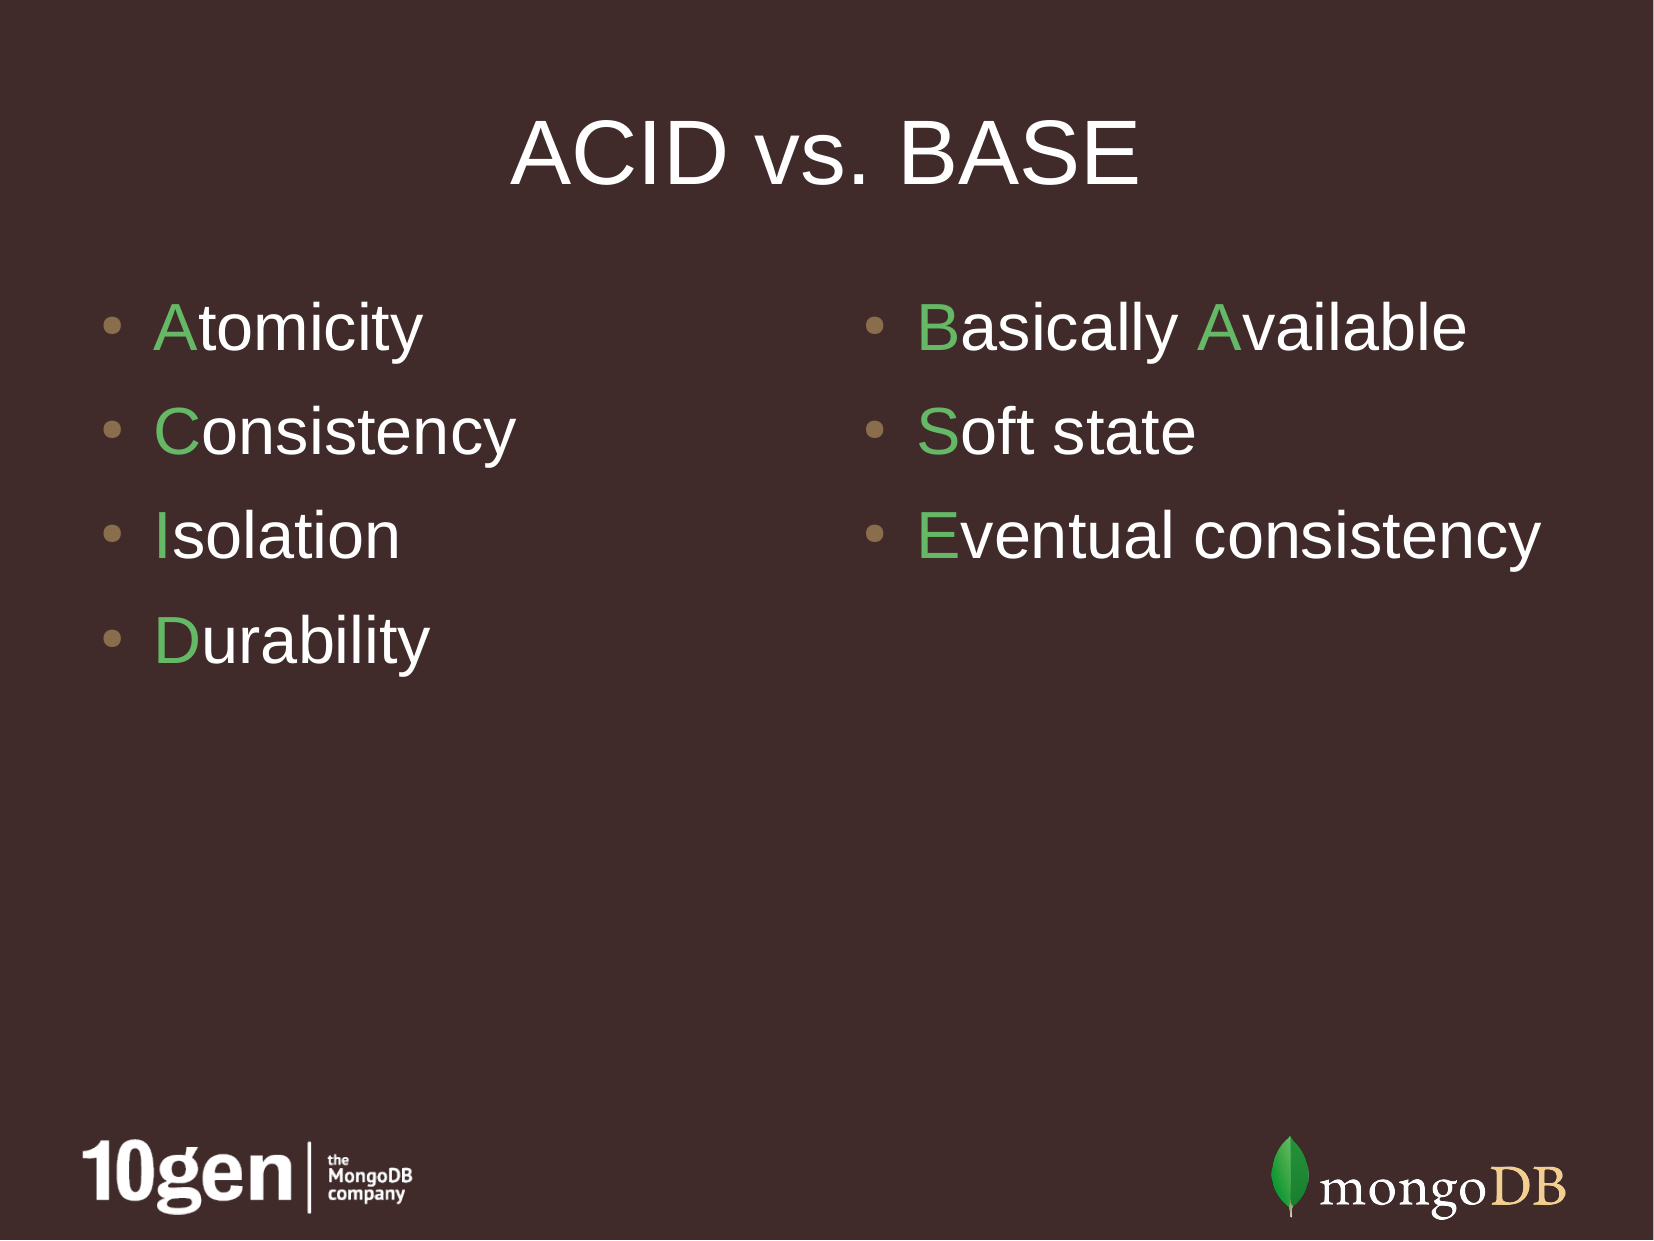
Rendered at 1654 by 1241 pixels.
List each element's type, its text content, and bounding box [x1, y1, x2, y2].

picture [1260, 1124, 1576, 1230]
list Basically Available Soft state Eventual consistency [845, 290, 1572, 1010]
list Atomicity Consistency Isolation Durability [82, 290, 809, 1010]
picture [82, 1139, 413, 1215]
title ACID vs. BASE [82, 49, 1571, 257]
